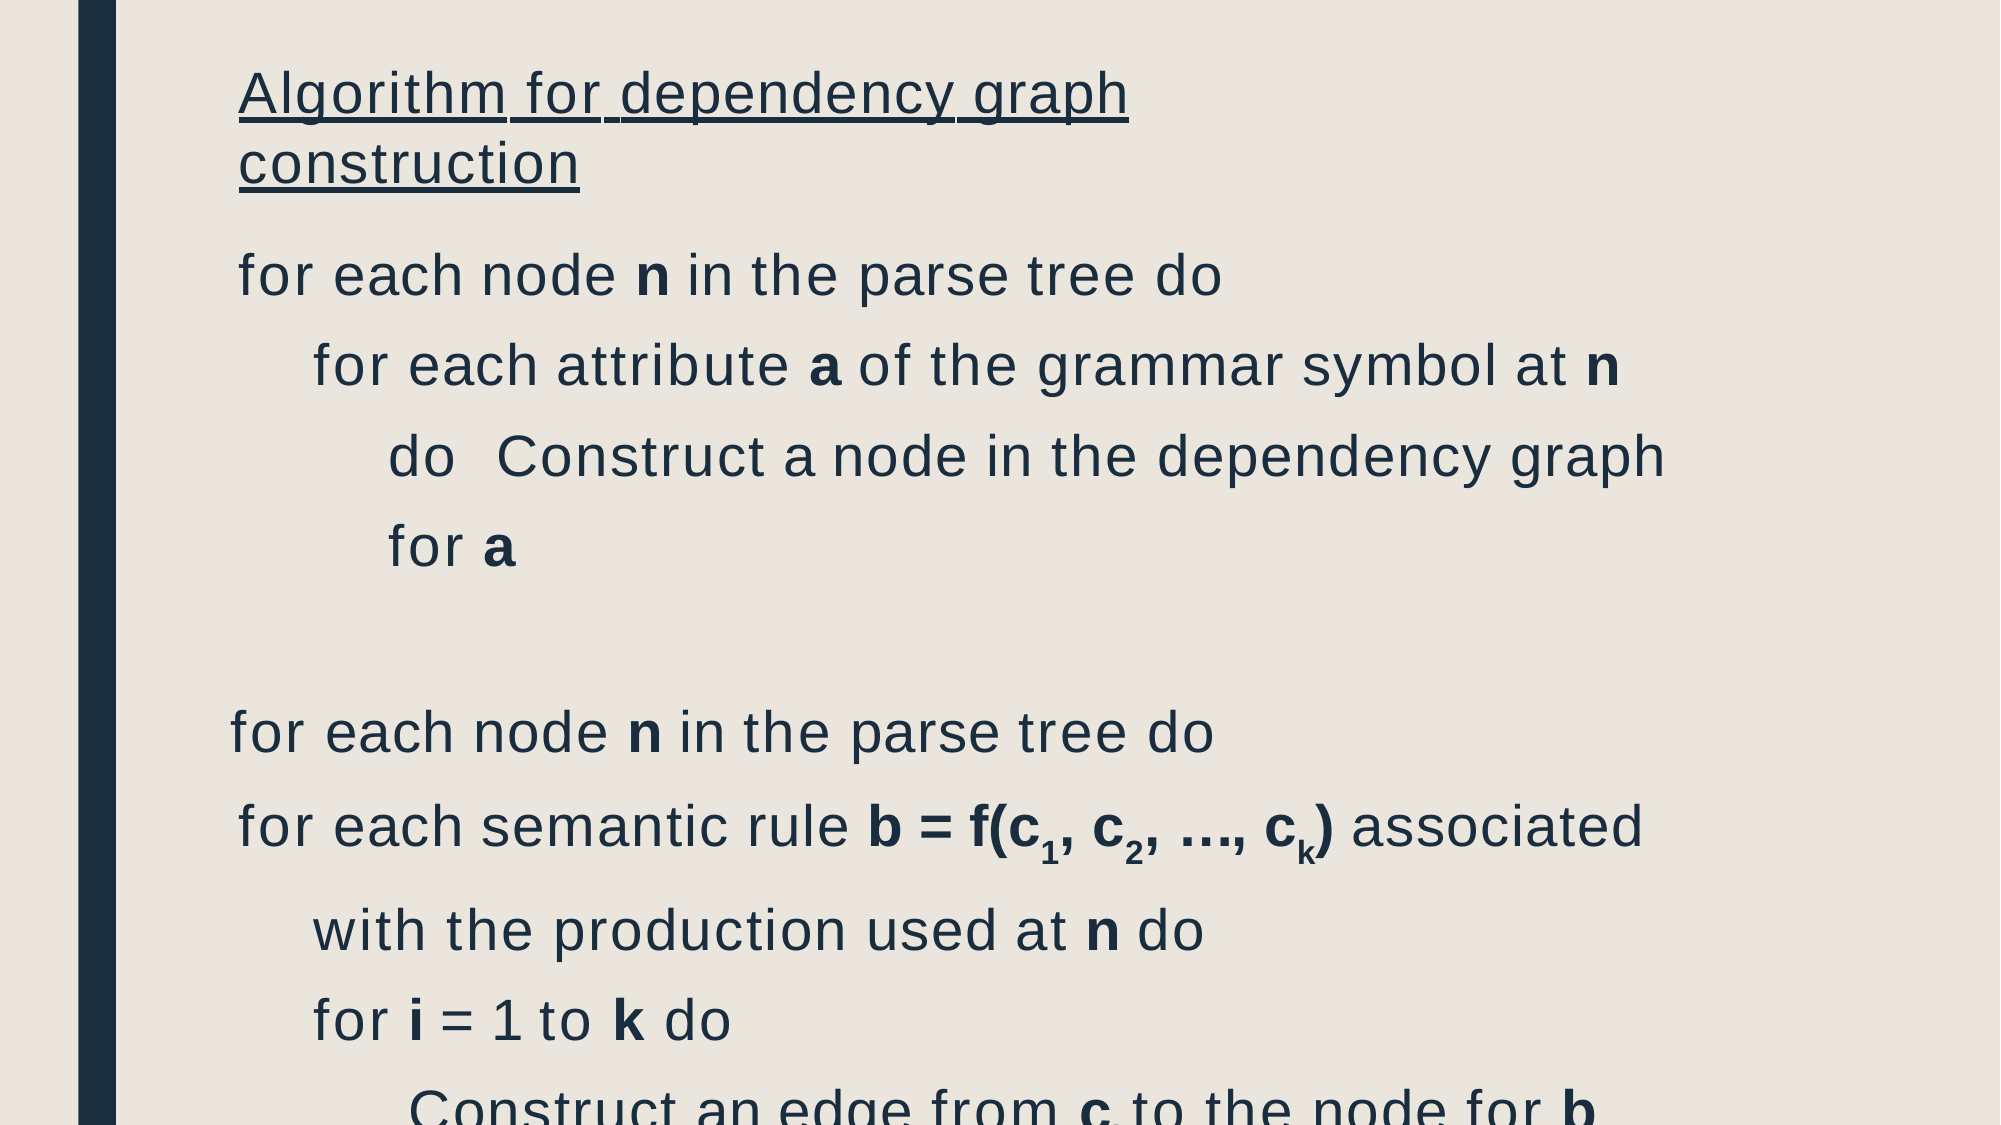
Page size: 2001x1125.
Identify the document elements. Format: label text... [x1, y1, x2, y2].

title Algorithm for dependency graph construction [236, 53, 1480, 214]
text_box for each node n in the parse tree do for each attribute a of the grammar symbol at n do Construct a node in the dependency graph for a for each node n in the parse tree do for each semantic rule b = f(c1, c2, …, ck) associated with the production used at n do for i = 1 to k do Construct an edge from ci to the node for b [230, 214, 1693, 1125]
